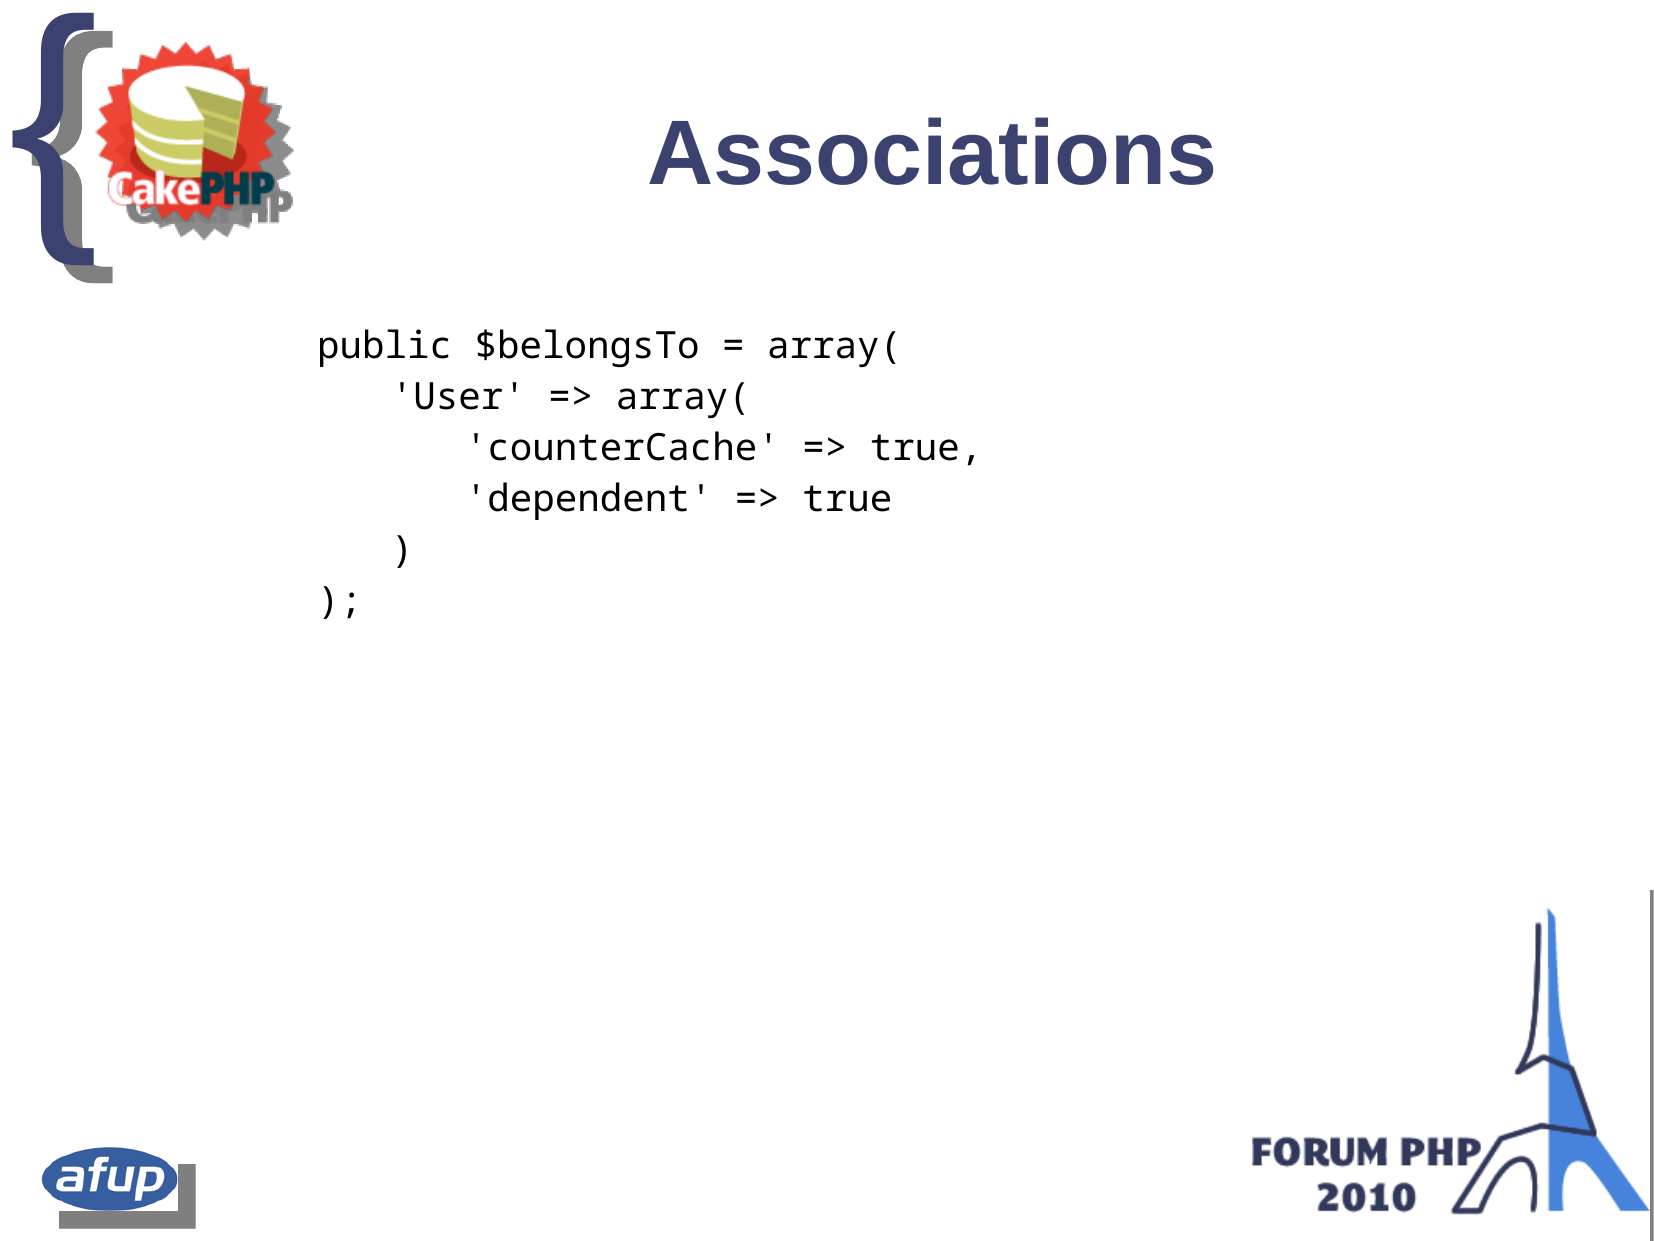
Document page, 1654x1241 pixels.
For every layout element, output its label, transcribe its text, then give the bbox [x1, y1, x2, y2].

picture [88, 35, 284, 231]
text_box public $belongsTo = array( 'User' => array( 'counterCache' => true, 'dependent' => true ) ); [228, 310, 998, 587]
picture [1240, 872, 1650, 1241]
picture [41, 1146, 178, 1211]
title Associations [295, 56, 1571, 250]
